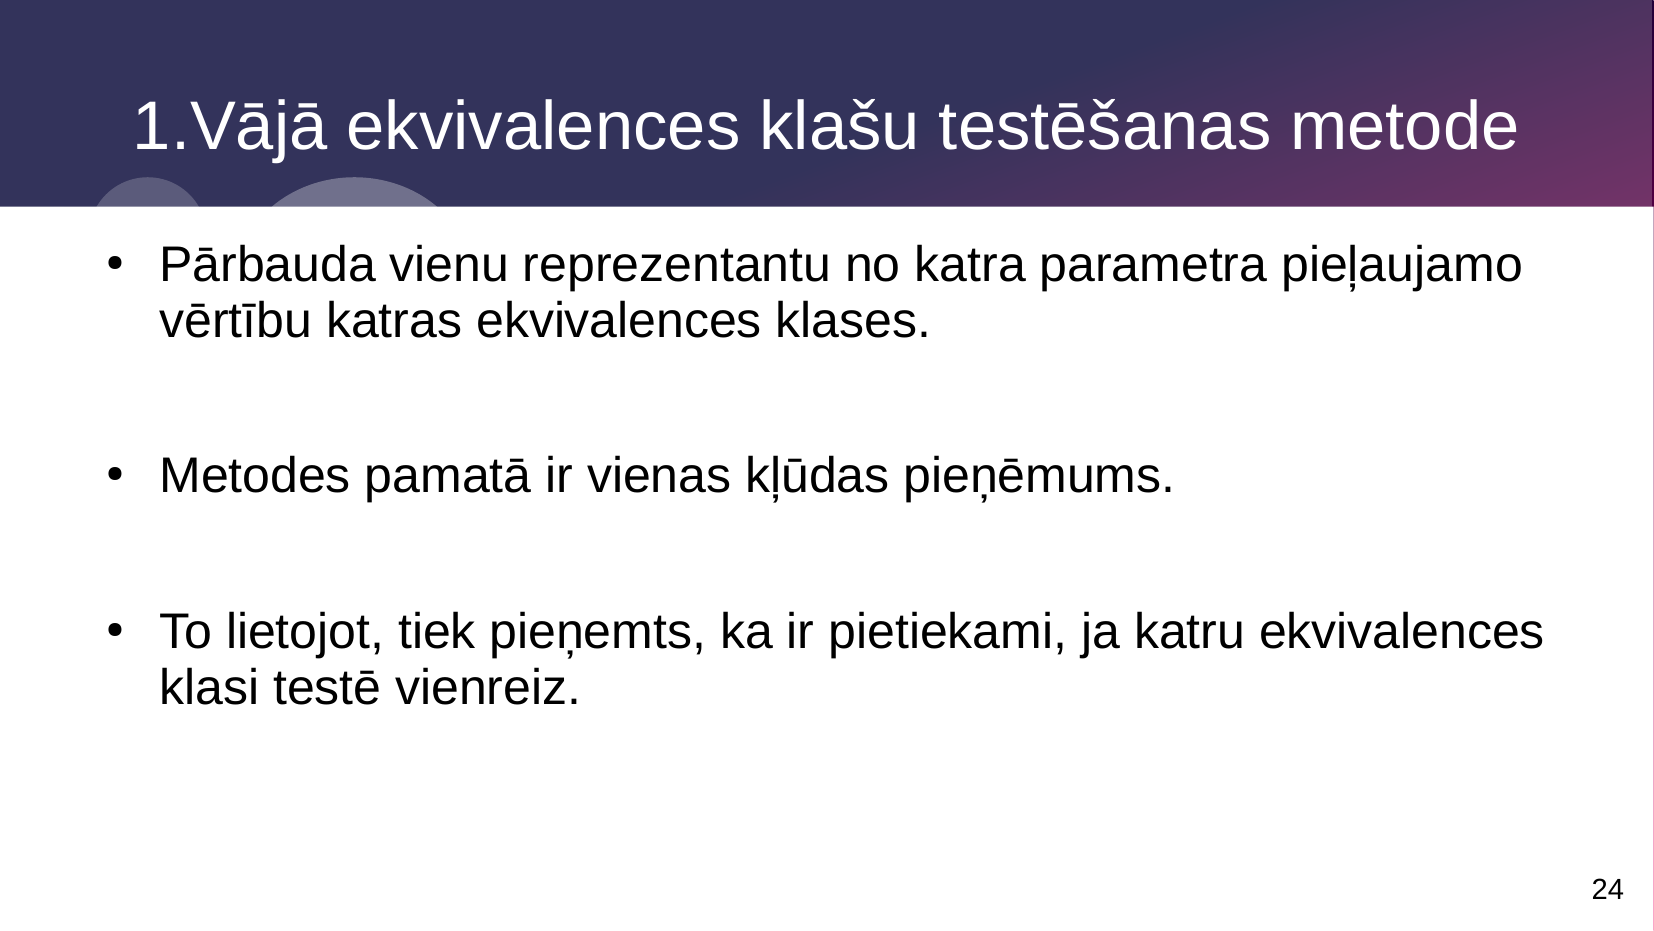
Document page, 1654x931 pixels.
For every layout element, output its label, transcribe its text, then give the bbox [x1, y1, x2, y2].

list Pārbauda vienu reprezentantu no katra parametra pieļaujamo vērtību katras ekvivalences klases. Metodes pamatā ir vienas kļūdas pieņēmums. To lietojot, tiek pieņemts, ka ir pietiekami, ja katru ekvivalences klasi testē vienreiz. [88, 236, 1565, 827]
title 1.Vājā ekvivalences klašu testēšanas metode [88, 44, 1565, 207]
